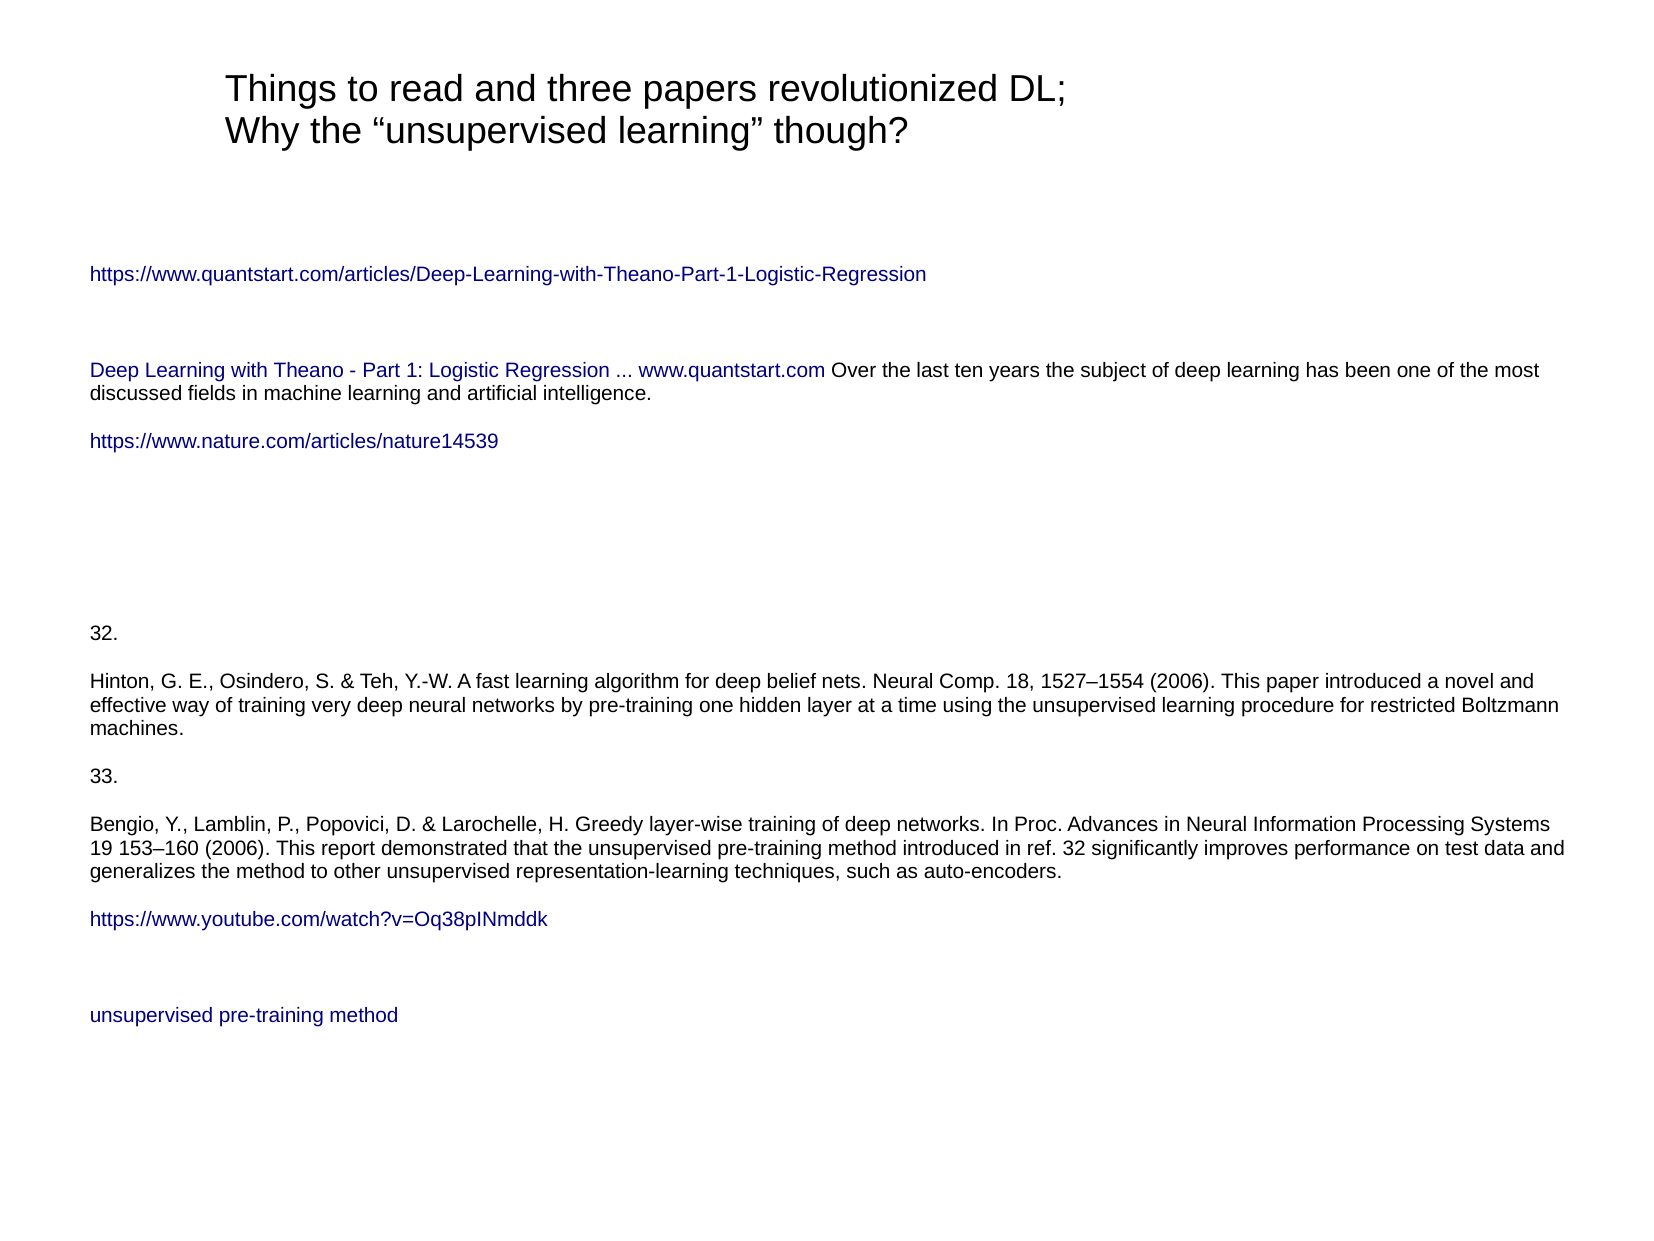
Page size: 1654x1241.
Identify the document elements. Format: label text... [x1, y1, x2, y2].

text_box Things to read and three papers revolutionized DL; Why the “unsupervised learning” though? [210, 60, 1082, 159]
text_box https://www.quantstart.com/articles/Deep-Learning-with-Theano-Part-1-Logistic-Regression Deep Learning with Theano - Part 1: Logistic Regression ... www.quantstart.com Over the last ten years the subject of deep learning has been one of the most discussed fields in machine learning and artificial intelligence. https://www.nature.com/articles/nature14539 32. Hinton, G. E., Osindero, S. & Teh, Y.-W. A fast learning algorithm for deep belief nets. Neural Comp. 18, 1527–1554 (2006). This paper introduced a novel and effective way of training very deep neural networks by pre-training one hidden layer at a time using the unsupervised learning procedure for restricted Boltzmann machines. 33. Bengio, Y., Lamblin, P., Popovici, D. & Larochelle, H. Greedy layer-wise training of deep networks. In Proc. Advances in Neural Information Processing Systems 19 153–160 (2006). This report demonstrated that the unsupervised pre-training method introduced in ref. 32 significantly improves performance on test data and generalizes the method to other unsupervised representation-learning techniques, such as auto-encoders. https://www.youtube.com/watch?v=Oq38pINmddk unsupervised pre-training method [75, 255, 1591, 1179]
